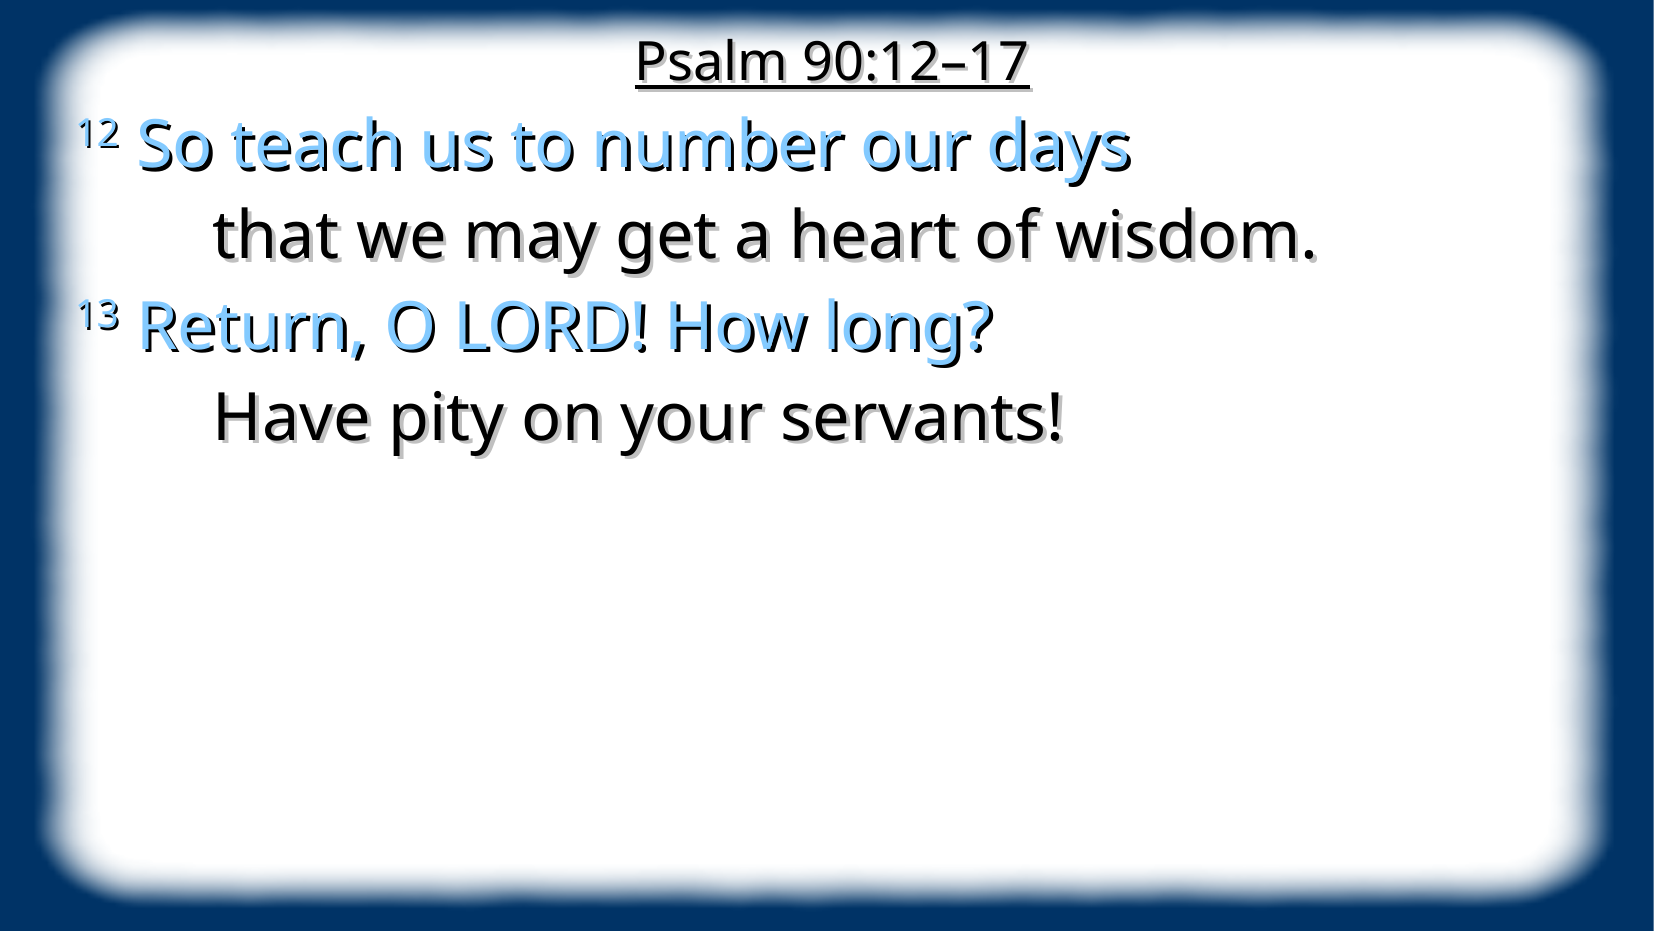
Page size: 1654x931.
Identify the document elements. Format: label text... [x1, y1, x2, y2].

picture [0, 0, 1654, 931]
text_box Psalm 90:12–17 12 So teach us to number our days that we may get a heart of wisdom. 13 Return, O LORD! How long? Have pity on your servants! [60, 15, 1606, 457]
